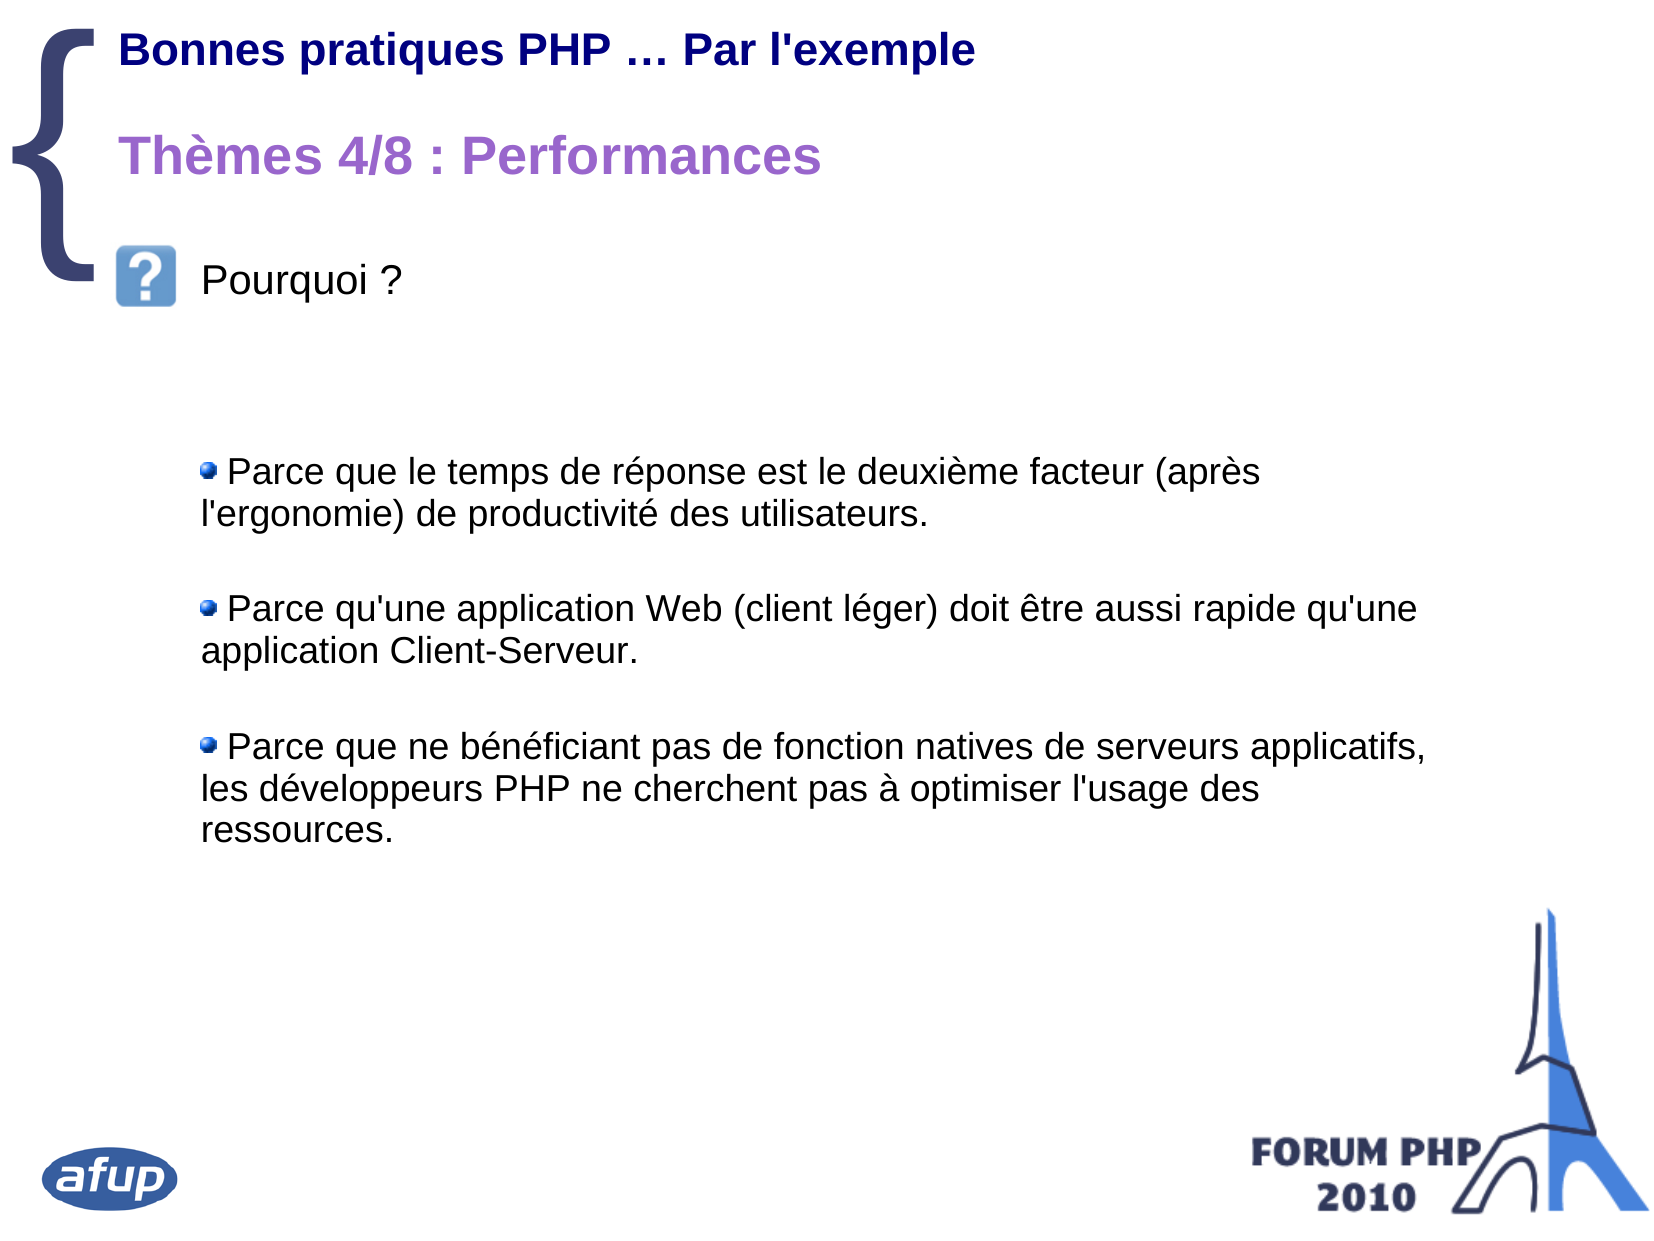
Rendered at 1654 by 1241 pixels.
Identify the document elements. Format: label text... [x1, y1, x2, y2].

text_box Parce que le temps de réponse est le deuxième facteur (après l'ergonomie) de productivité des utilisateurs. Parce qu'une application Web (client léger) doit être aussi rapide qu'une application Client-Serveur. Parce que ne bénéficiant pas de fonction natives de serveurs applicatifs, les développeurs PHP ne cherchent pas à optimiser l'usage des ressources. [200, 400, 1453, 899]
picture [1240, 872, 1650, 1241]
picture [41, 1146, 178, 1211]
title Bonnes pratiques PHP … Par l'exemple Thèmes 4/8 : Performances [118, 9, 1541, 202]
picture [110, 242, 182, 314]
subtitle Pourquoi ? [200, 206, 1477, 355]
